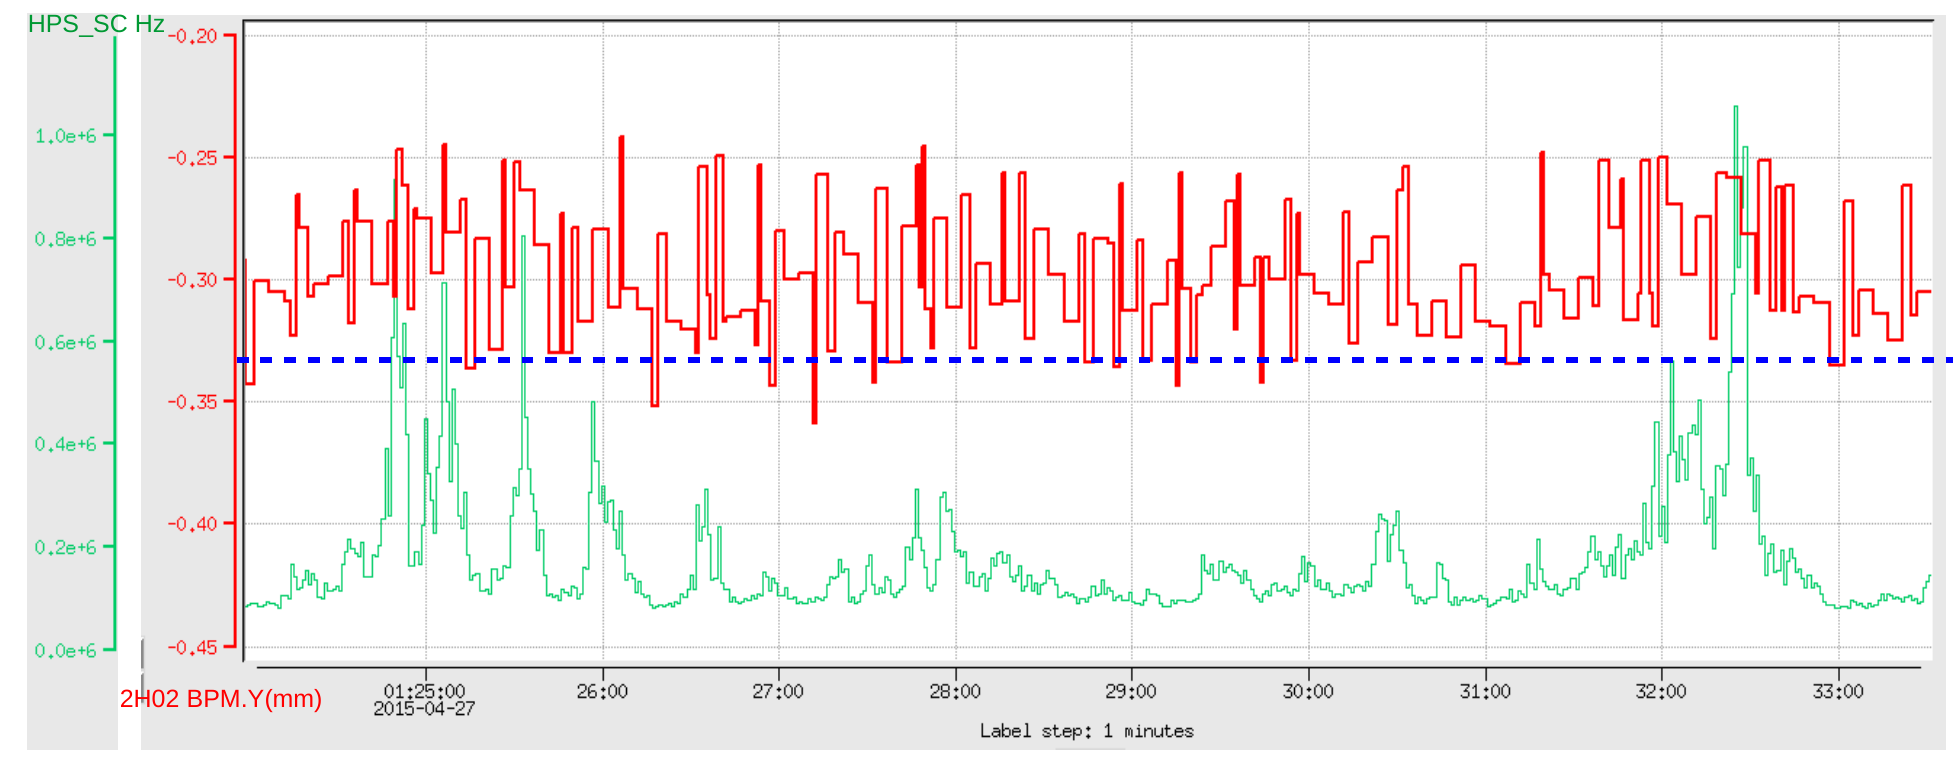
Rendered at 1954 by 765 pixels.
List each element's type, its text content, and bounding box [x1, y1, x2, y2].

text_box HPS_SC Hz [13, 1, 195, 45]
text_box 2H02 BPM.Y(mm) [105, 676, 358, 720]
picture [27, 45, 118, 750]
picture [141, 15, 1946, 750]
